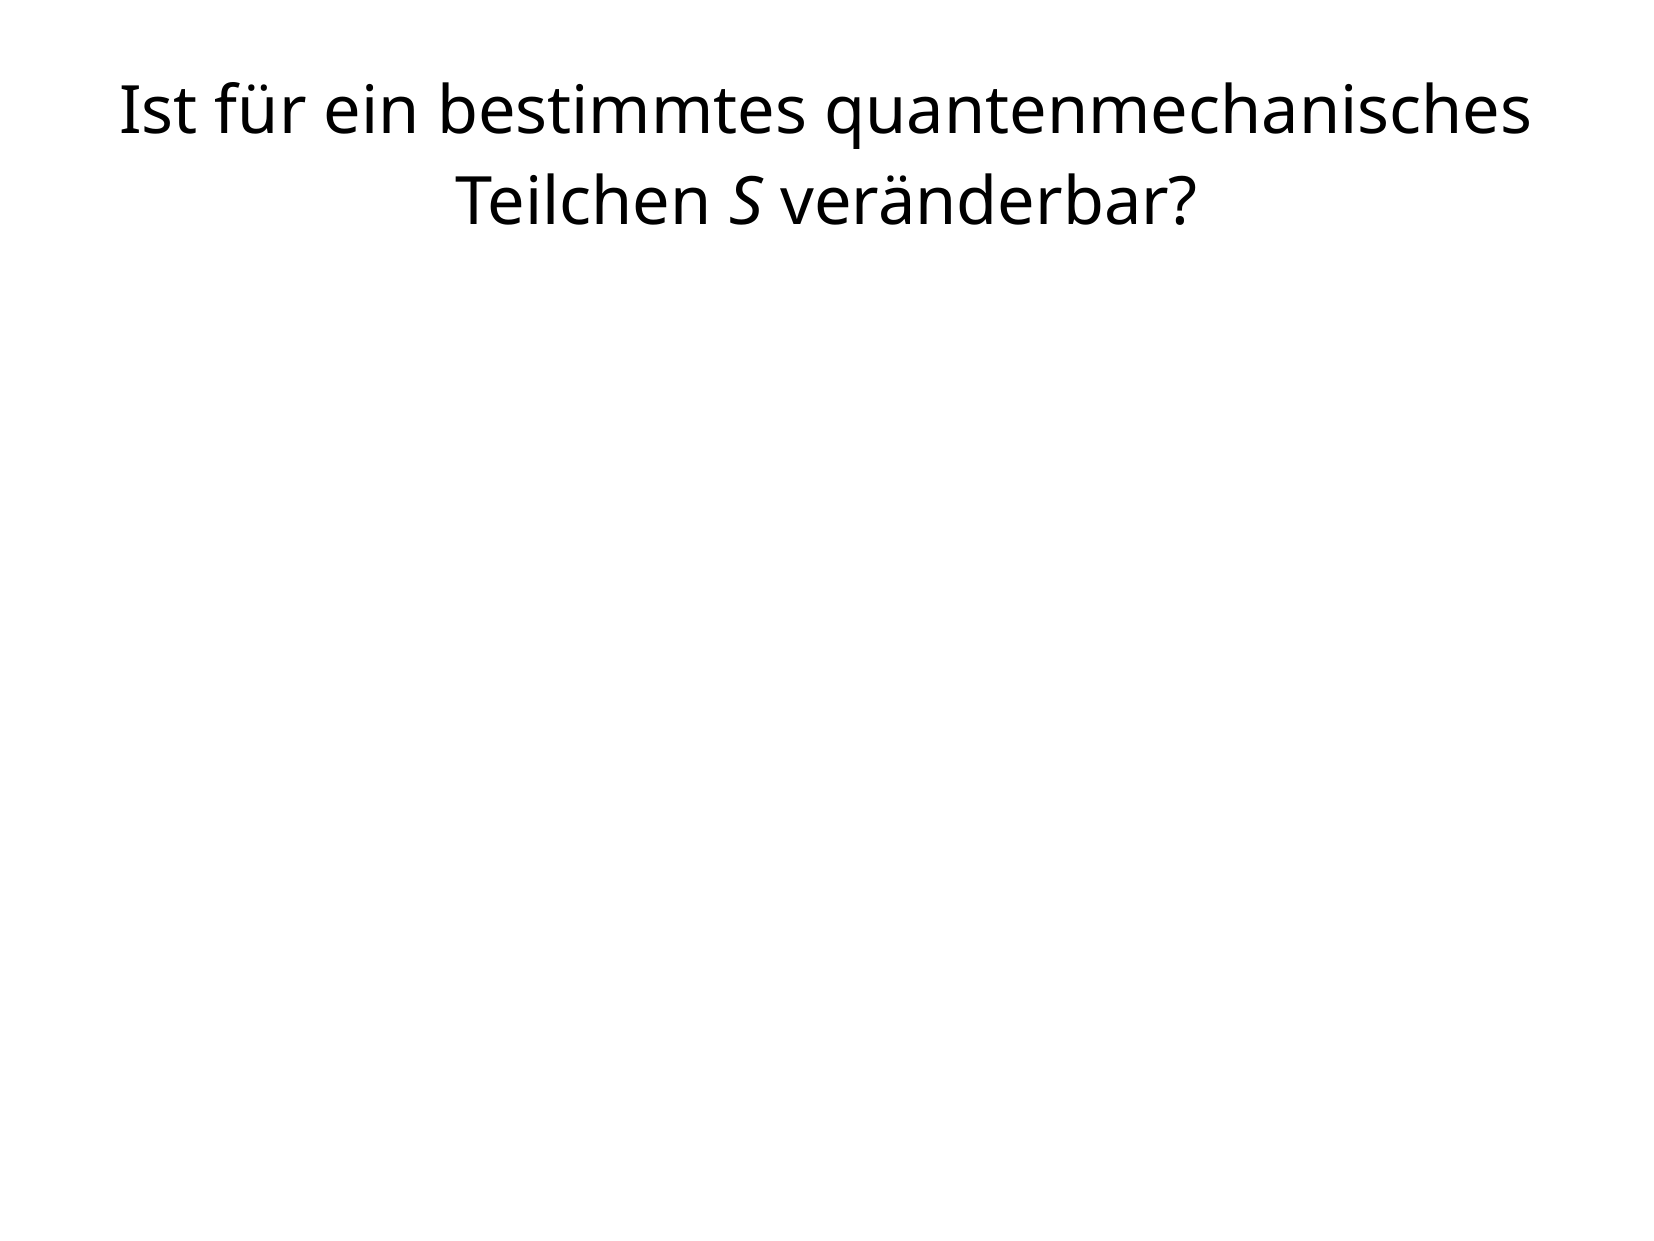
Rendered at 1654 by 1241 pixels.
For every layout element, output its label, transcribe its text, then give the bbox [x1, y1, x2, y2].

title Ist für ein bestimmtes quantenmechanisches Teilchen S veränderbar? [82, 49, 1571, 257]
